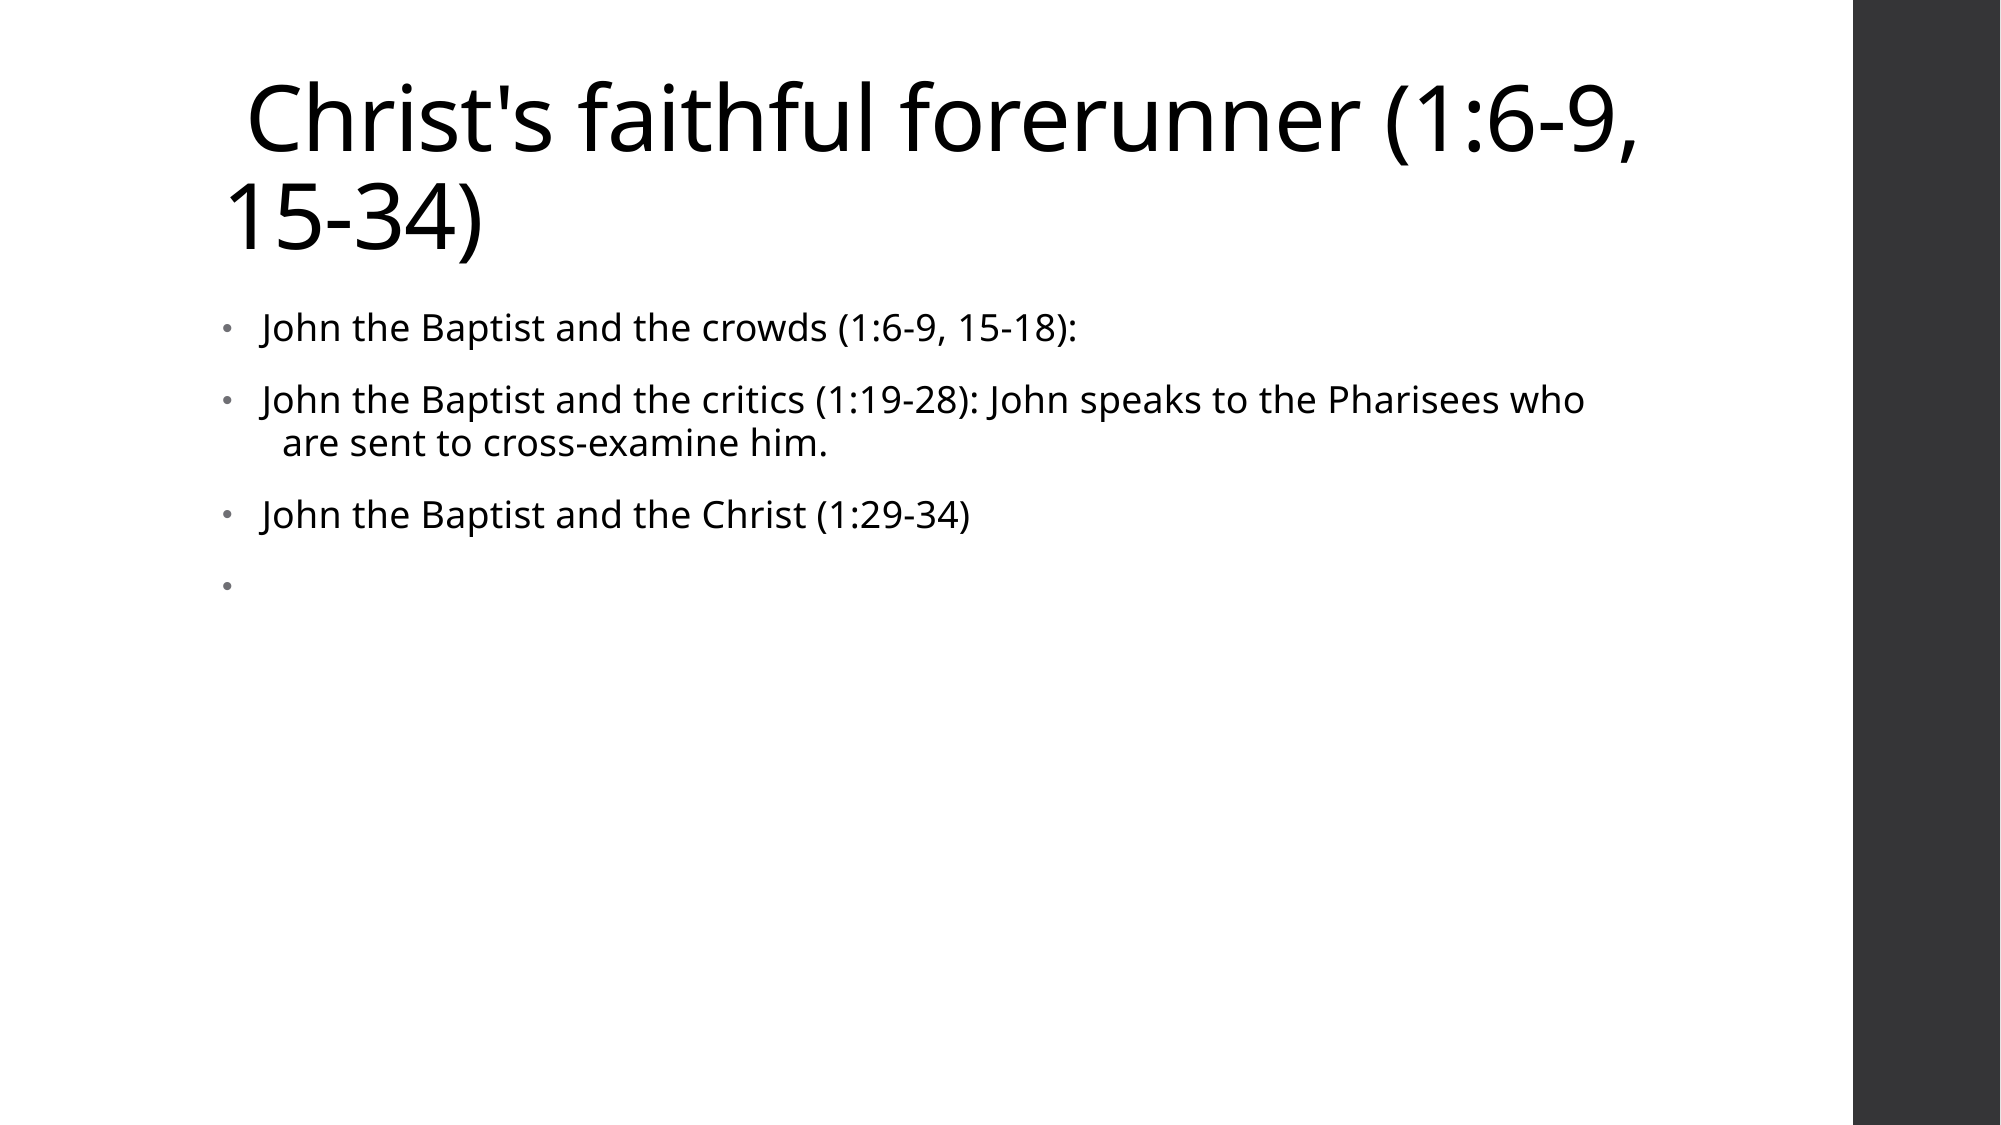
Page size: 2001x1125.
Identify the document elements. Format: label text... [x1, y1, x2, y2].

title Christ's faithful forerunner (1:6-9, 15-34) [206, 60, 1797, 278]
list John the Baptist and the crowds (1:6-9, 15-18): John the Baptist and the critics (1:19-28): John speaks to the Pharisees who are sent to cross-examine him. John the Baptist and the Christ (1:29-34) [206, 299, 1617, 1014]
